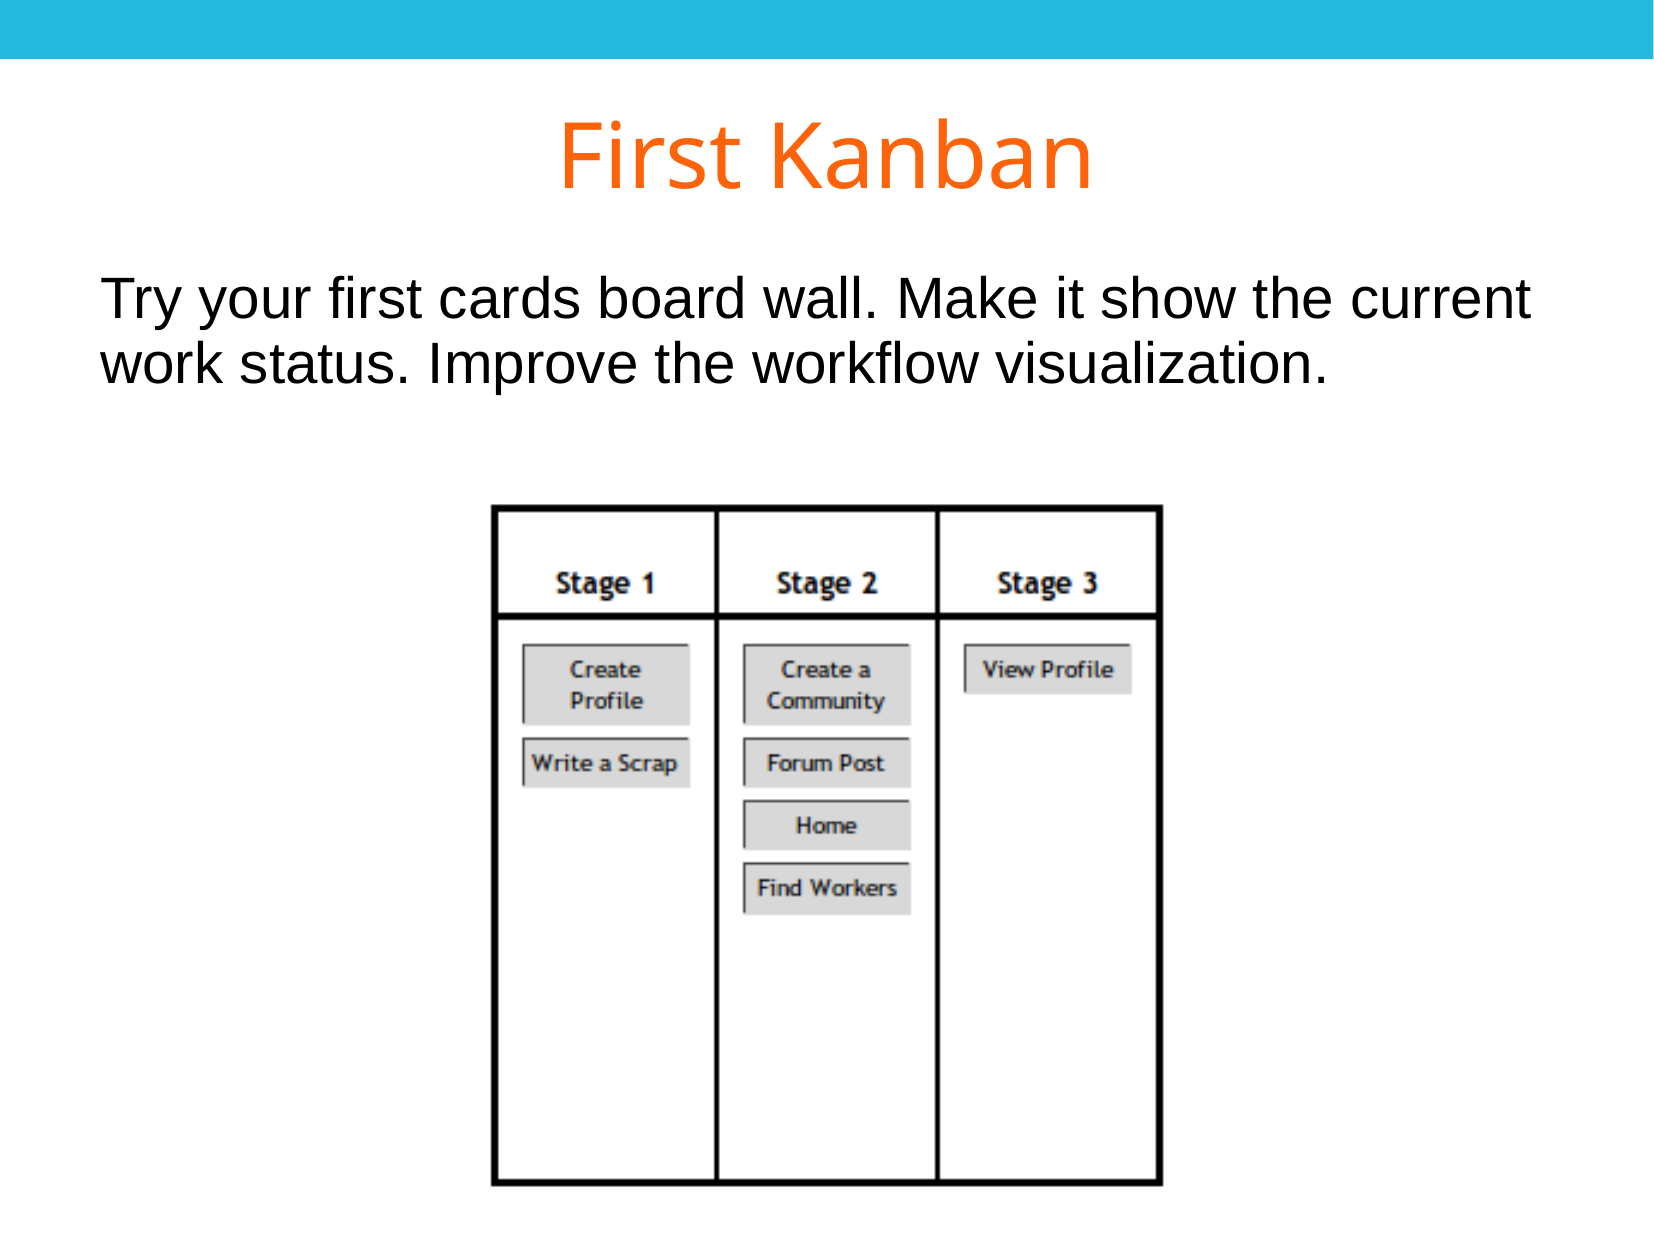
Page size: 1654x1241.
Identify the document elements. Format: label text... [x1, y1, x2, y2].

picture [443, 451, 1211, 1220]
title First Kanban [82, 49, 1571, 257]
list Try your first cards board wall. Make it show the current work status. Improve the workflow visualization. [29, 265, 1625, 1182]
